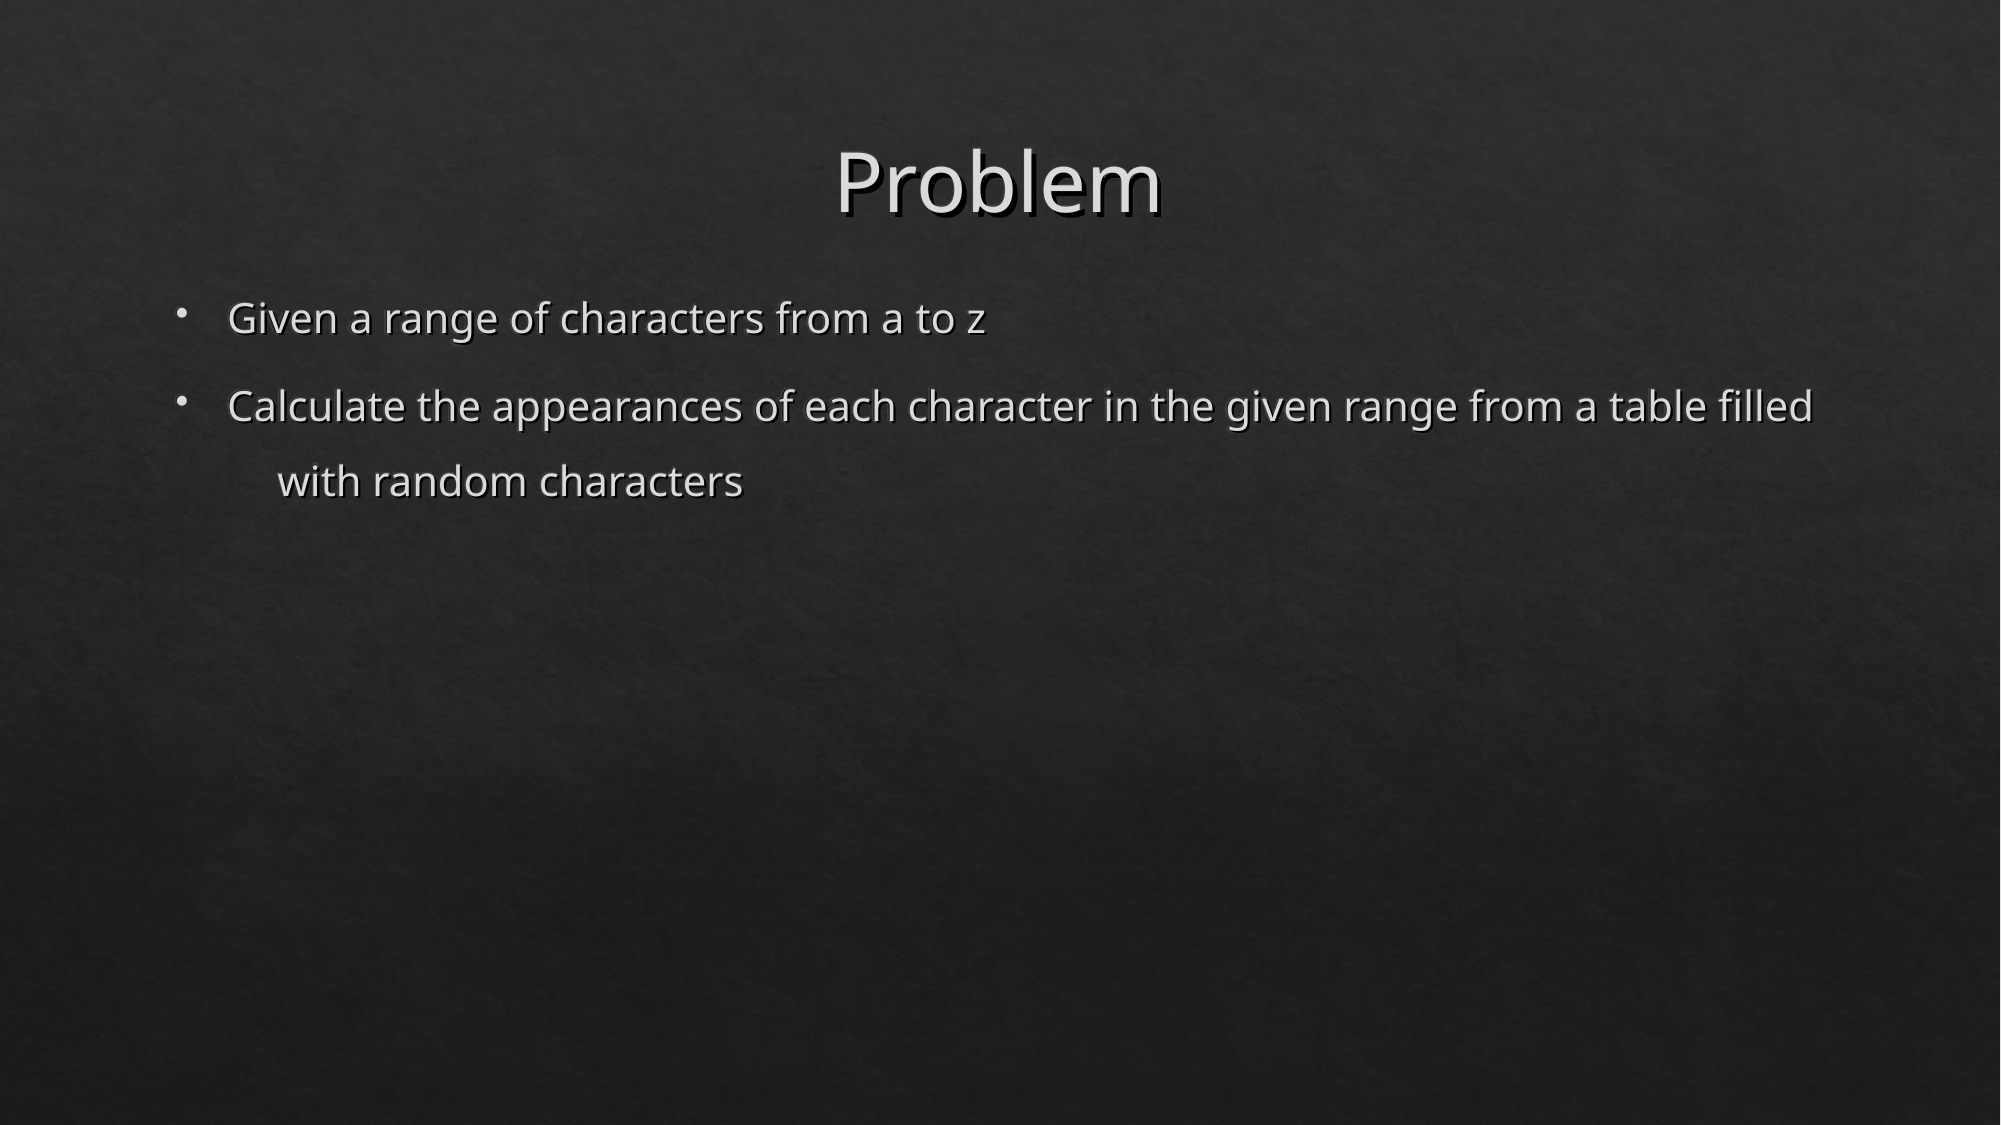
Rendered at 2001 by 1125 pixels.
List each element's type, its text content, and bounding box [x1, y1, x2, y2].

title Problem [149, 99, 1849, 260]
list Given a range of characters from a to z Calculate the appearances of each character in the given range from a table filled with random characters [149, 284, 1849, 950]
